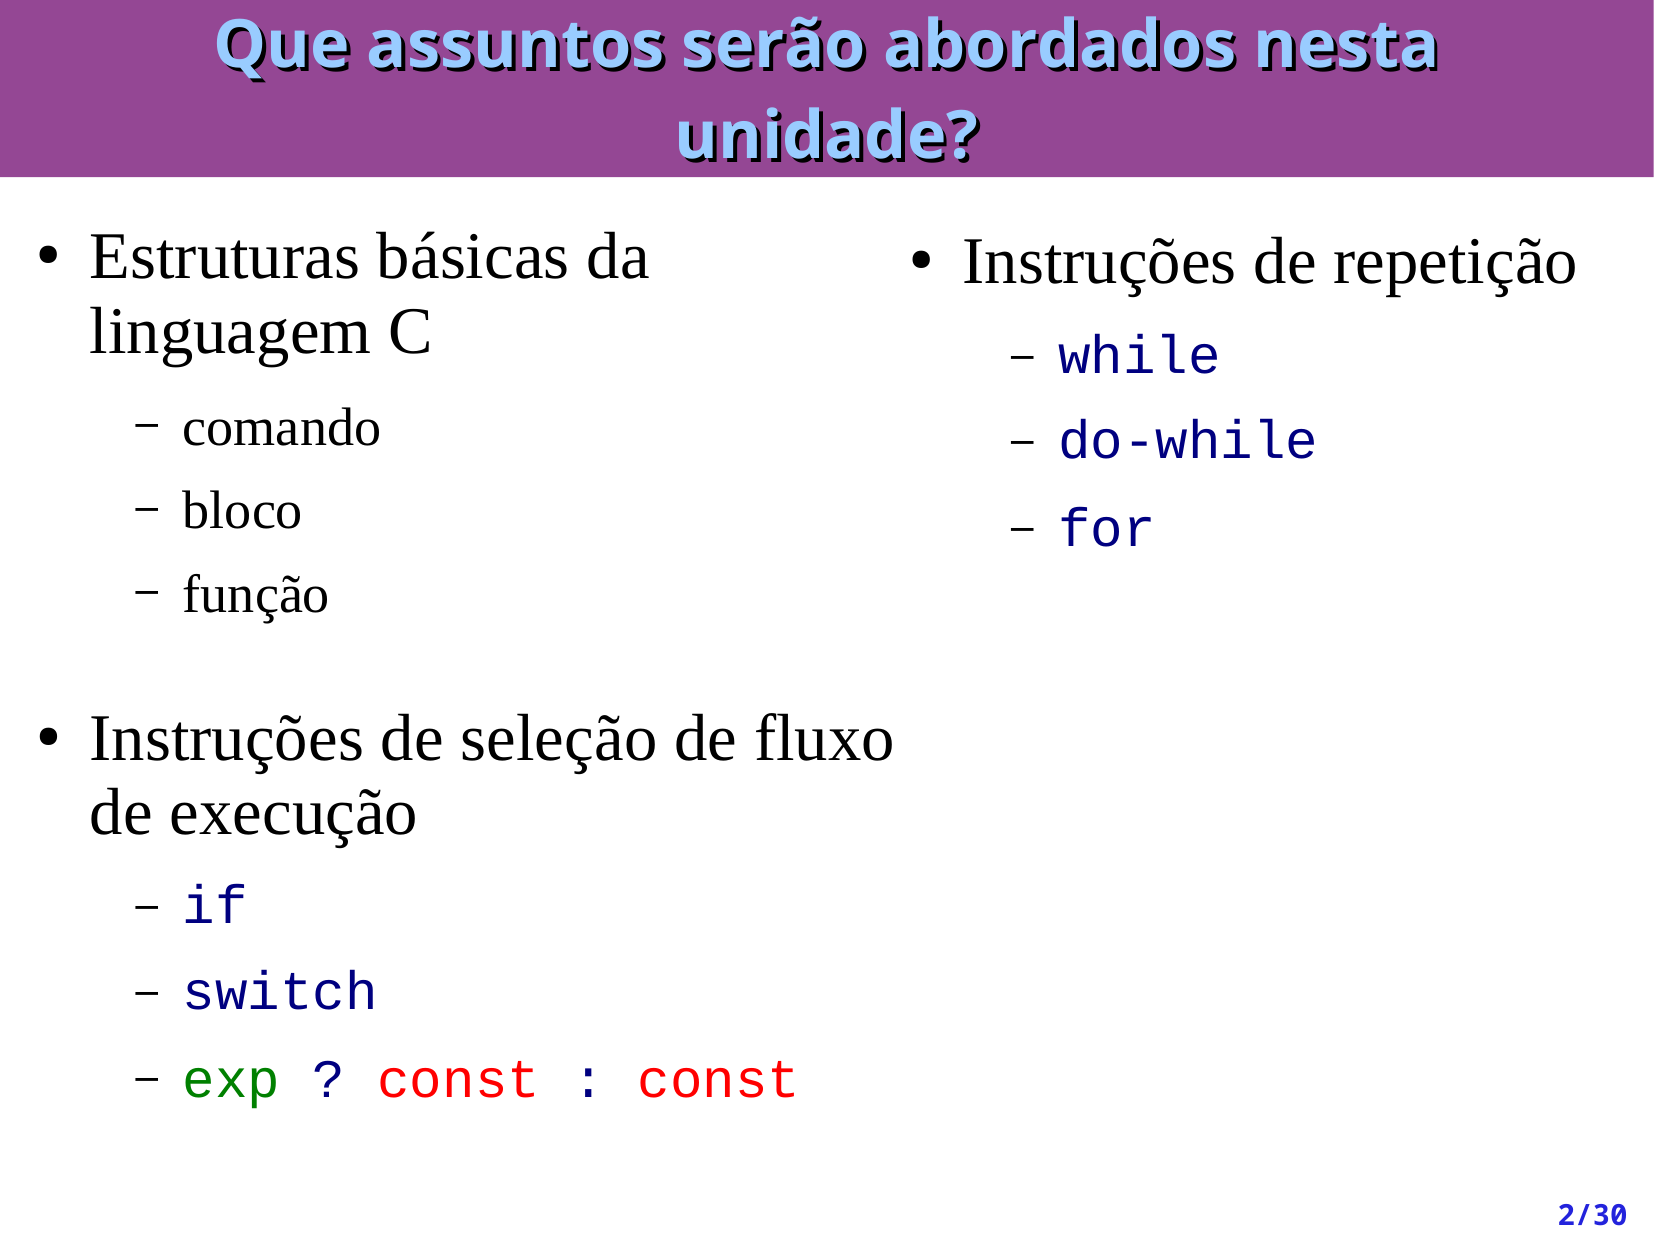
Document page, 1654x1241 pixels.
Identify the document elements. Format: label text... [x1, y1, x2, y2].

title Que assuntos serão abordados nesta unidade? [82, 0, 1571, 176]
list Estruturas básicas da linguagem C comando bloco função [18, 219, 846, 701]
list Instruções de repetição while do-while for [891, 224, 1636, 756]
list Instruções de seleção de fluxo de execução if switch exp ? const : const [18, 701, 957, 1192]
